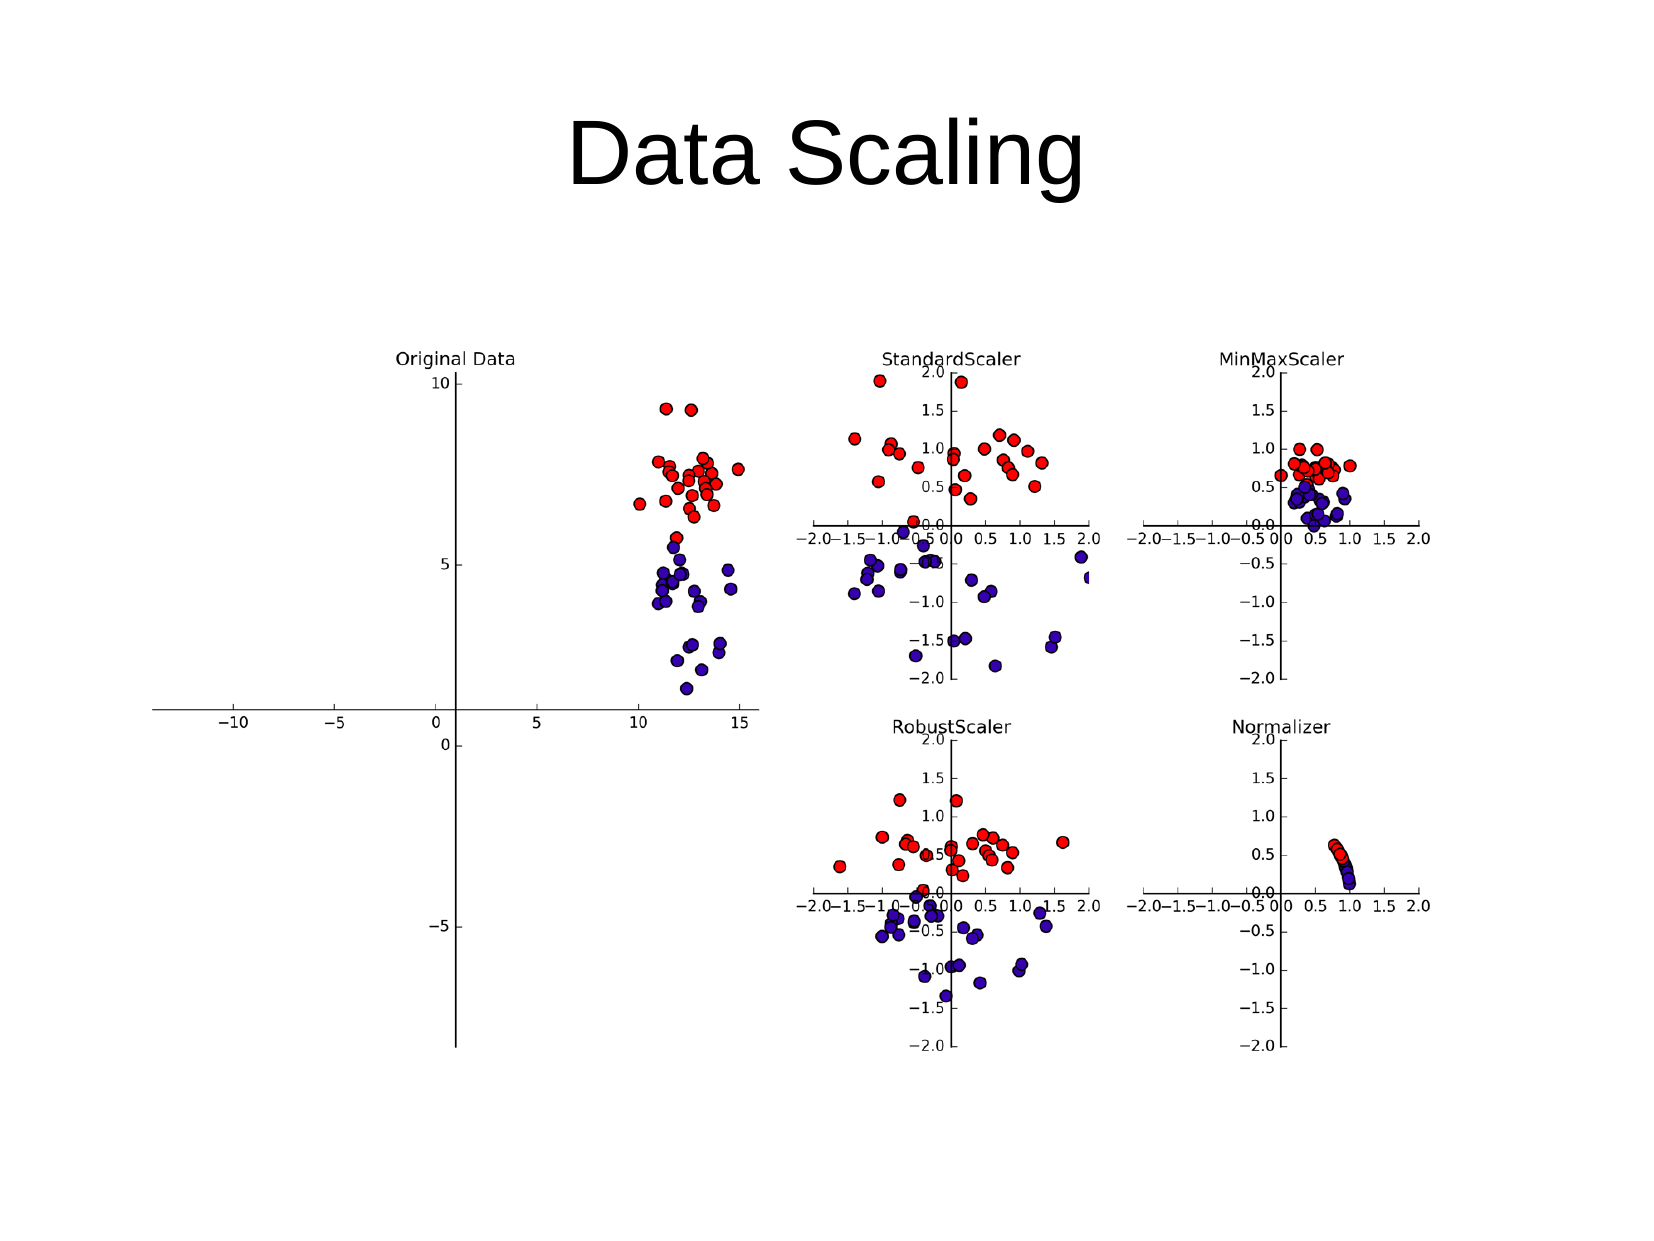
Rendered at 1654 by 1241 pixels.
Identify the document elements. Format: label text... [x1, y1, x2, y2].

picture [142, 340, 1441, 1066]
title Data Scaling [82, 49, 1571, 257]
subtitle Data Scaling [82, 290, 1571, 1010]
